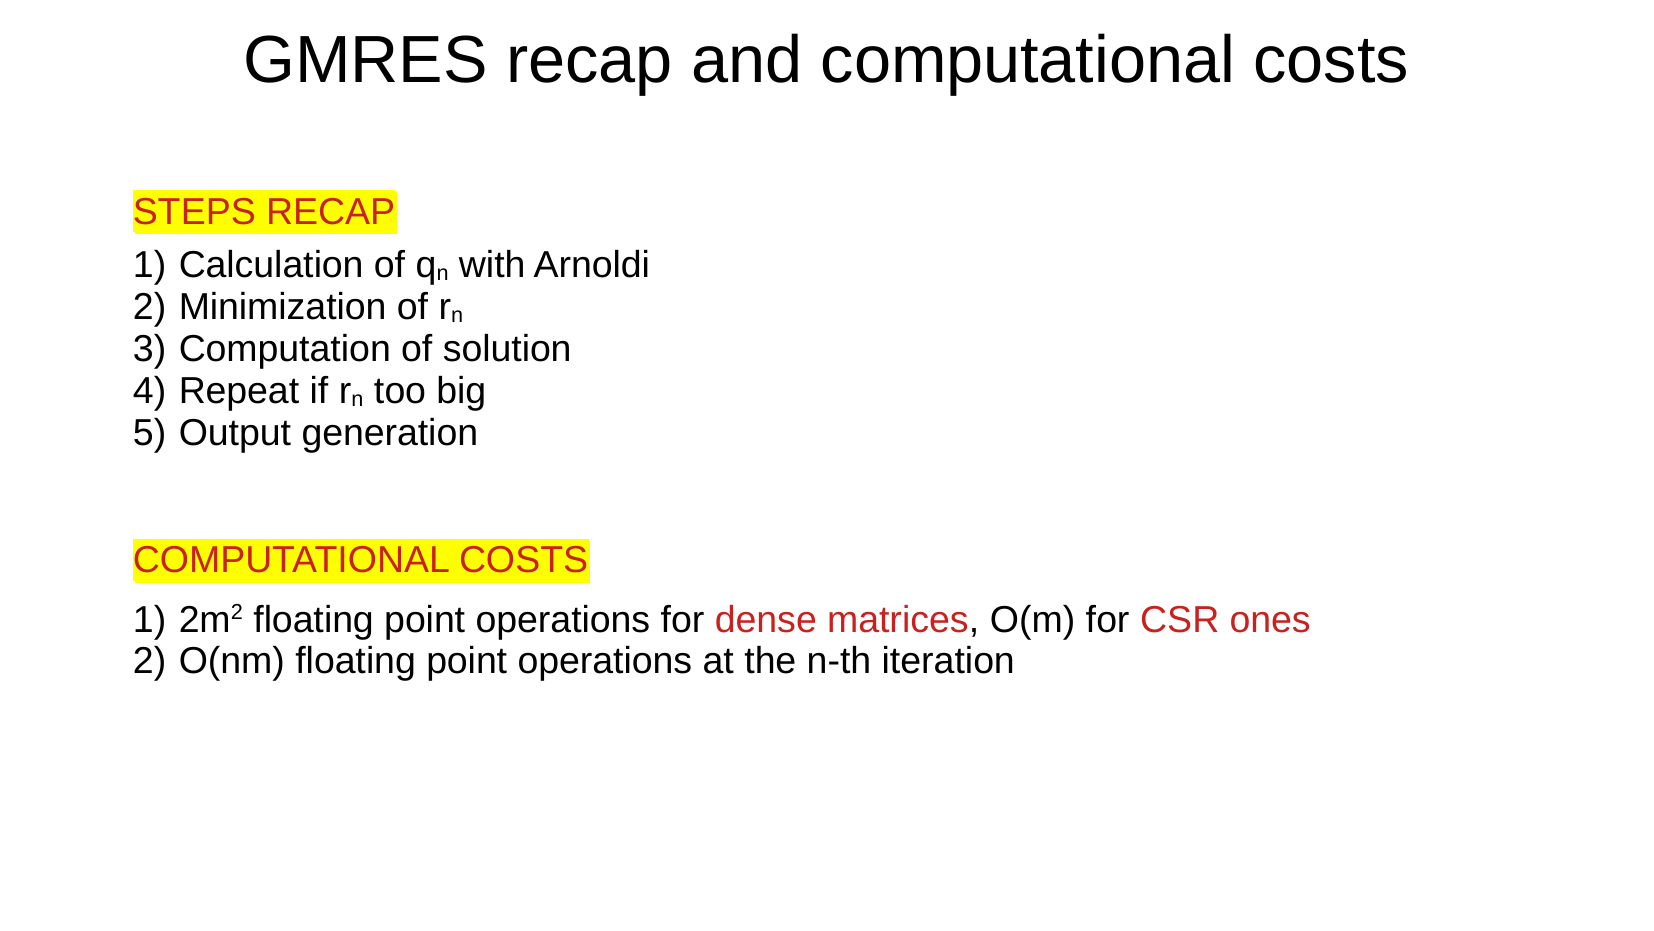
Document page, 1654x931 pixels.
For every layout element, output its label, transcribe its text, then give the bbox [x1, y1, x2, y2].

text_box COMPUTATIONAL COSTS [118, 531, 721, 589]
text_box 2m2 floating point operations for dense matrices, O(m) for CSR ones O(nm) floating point operations at the n-th iteration [118, 590, 1536, 816]
title GMRES recap and computational costs [0, 0, 1654, 119]
text_box STEPS RECAP [118, 183, 721, 240]
text_box Calculation of qn with Arnoldi Minimization of rn Computation of solution Repeat if rn too big Output generation [118, 236, 827, 461]
